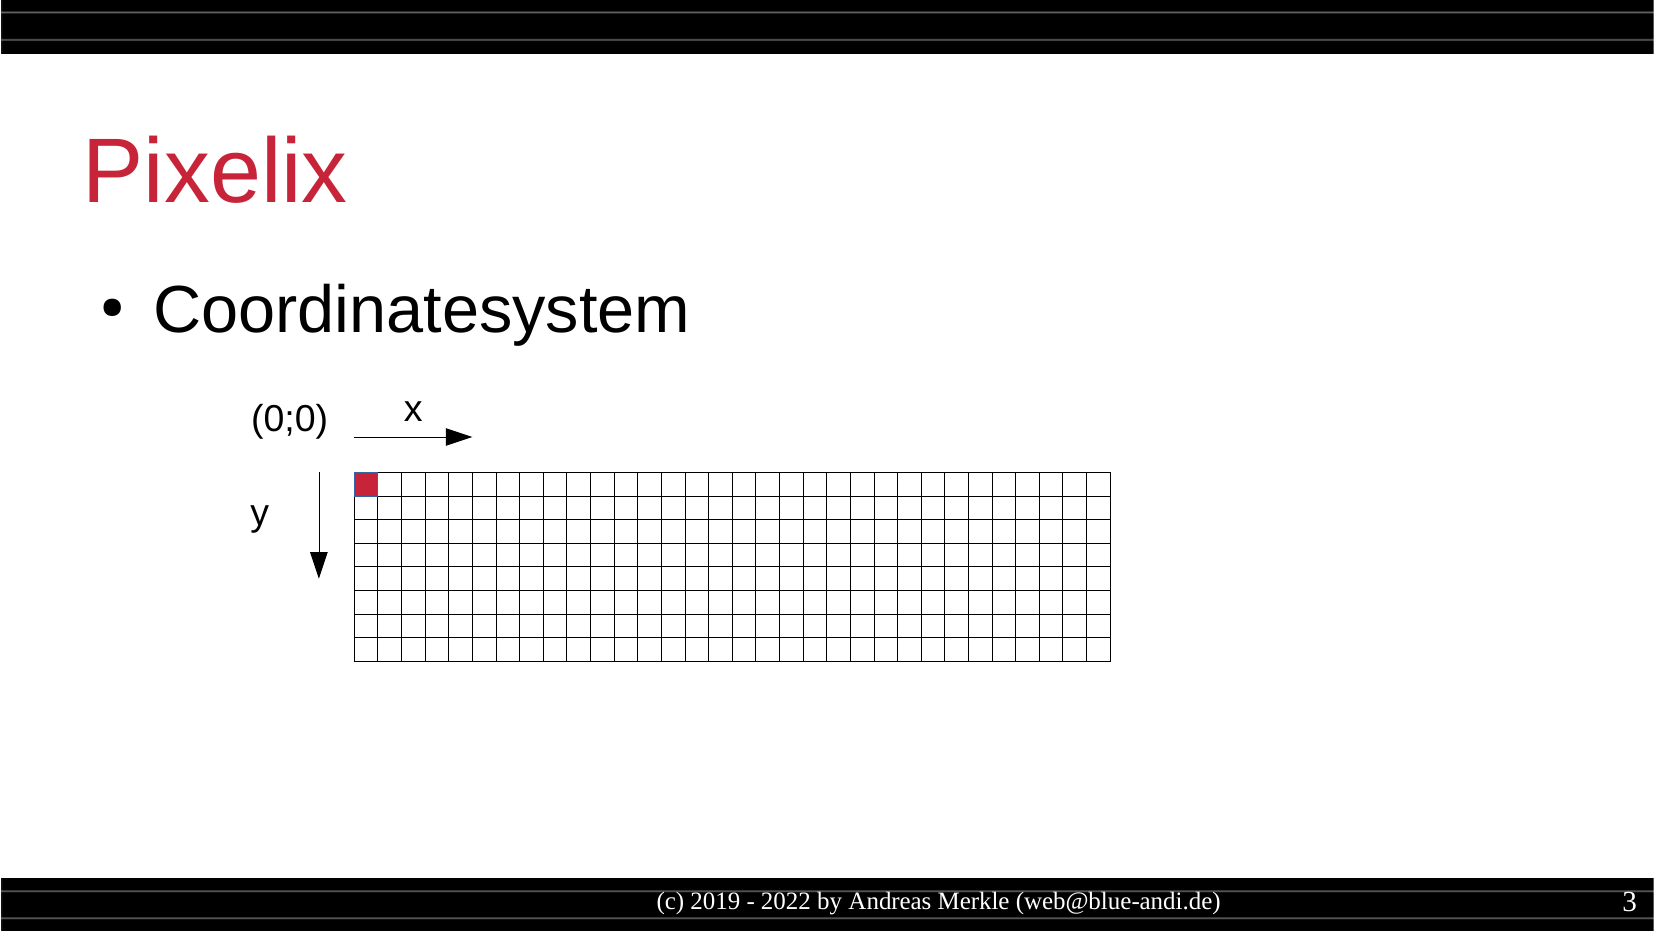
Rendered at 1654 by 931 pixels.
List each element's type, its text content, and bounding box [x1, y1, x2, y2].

list Coordinatesystem [82, 271, 1571, 378]
text_box x [354, 380, 473, 438]
text_box y [200, 484, 319, 542]
picture [1, 0, 1654, 54]
text_box (0;0) [236, 389, 355, 447]
picture [1, 878, 1654, 931]
text_box [354, 472, 1111, 662]
title Pixelix [82, 92, 1571, 249]
